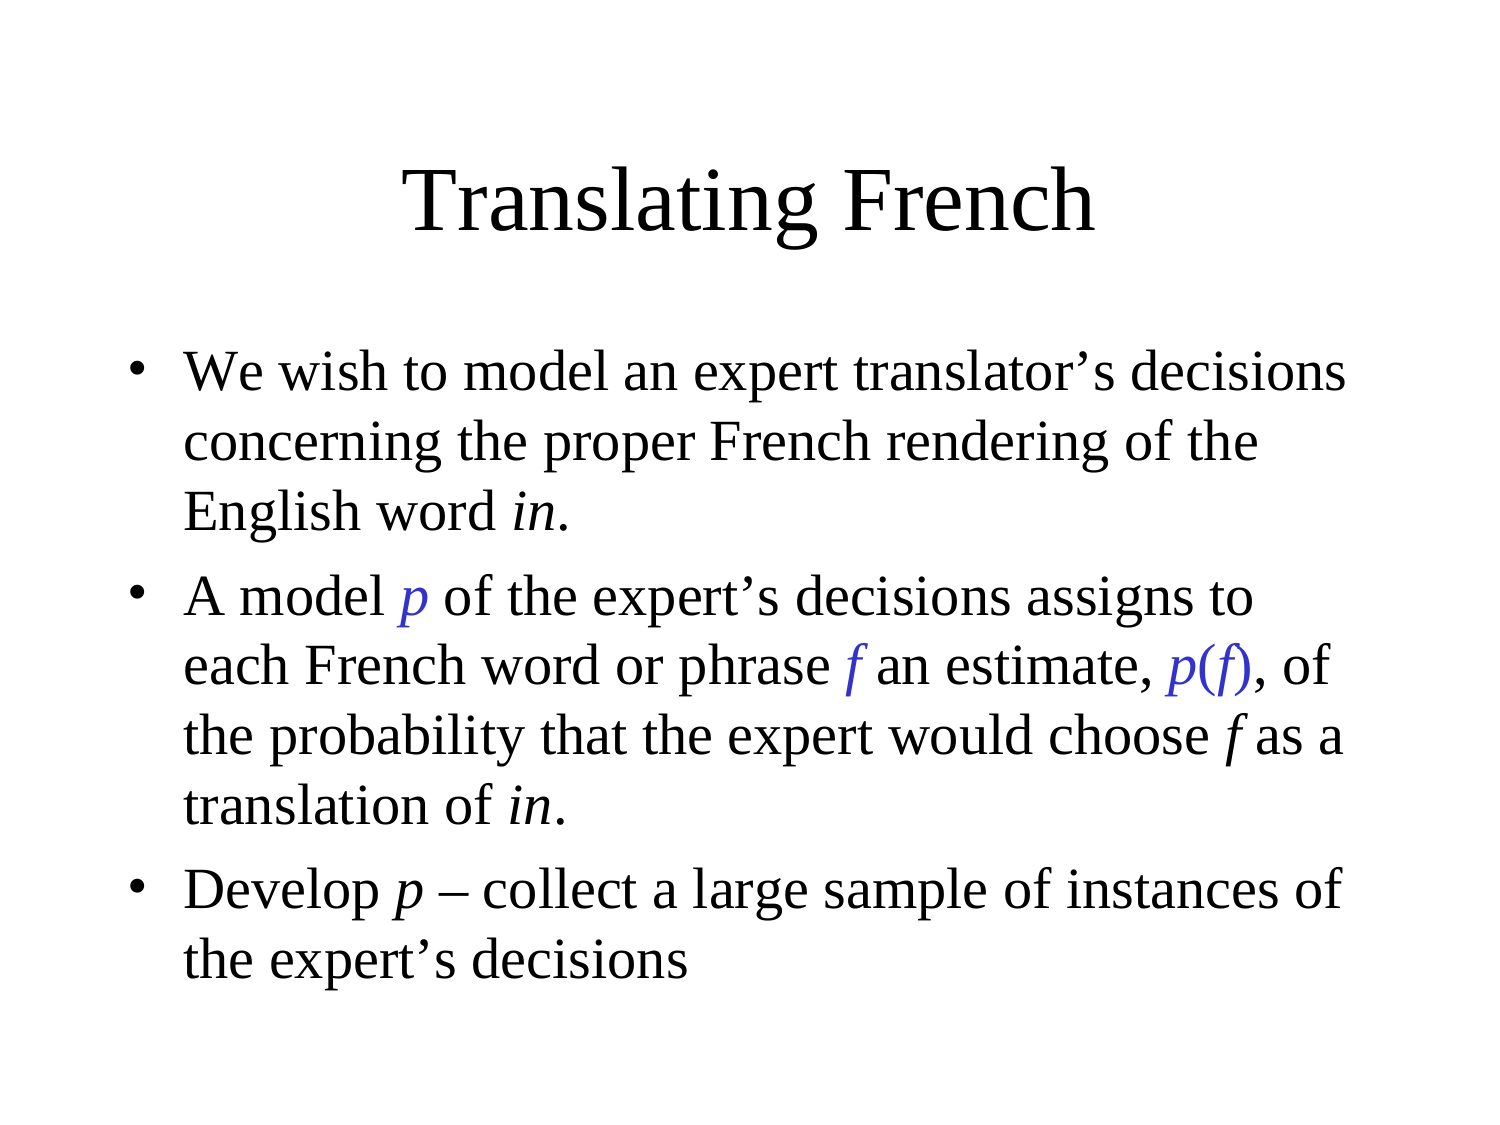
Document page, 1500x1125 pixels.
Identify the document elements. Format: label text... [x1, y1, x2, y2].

title Translating French [112, 99, 1388, 288]
list We wish to model an expert translator’s decisions concerning the proper French rendering of the English word in. A model p of the expert’s decisions assigns to each French word or phrase f an estimate, p(f), of the probability that the expert would choose f as a translation of in. Develop p – collect a large sample of instances of the expert’s decisions [112, 324, 1388, 1001]
